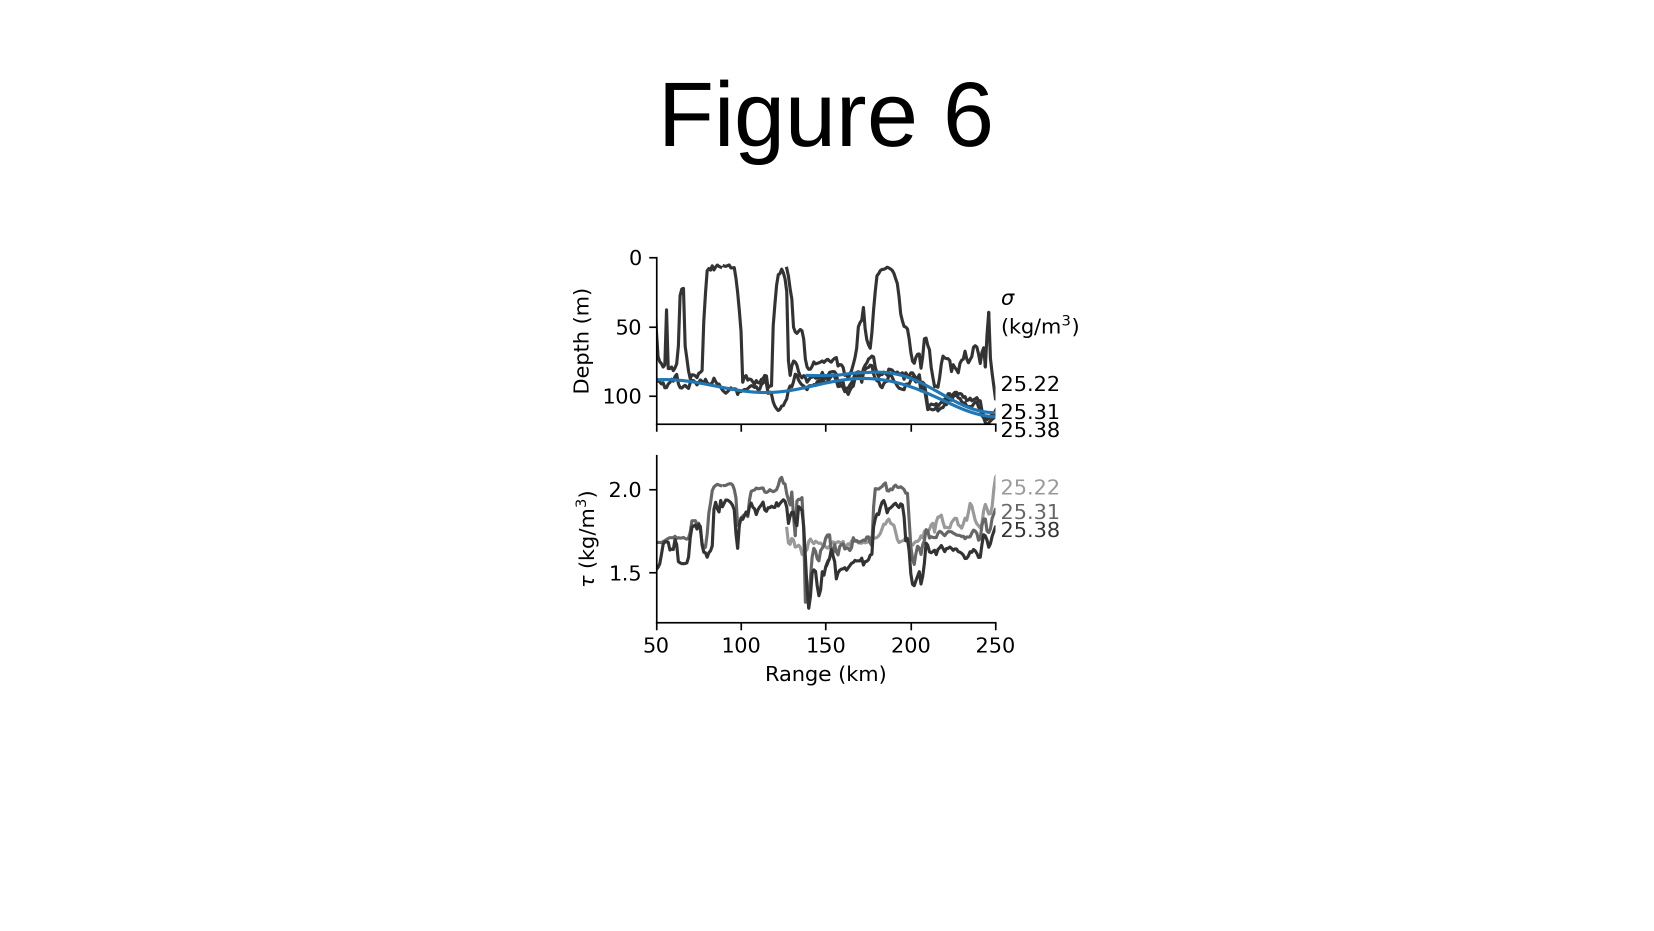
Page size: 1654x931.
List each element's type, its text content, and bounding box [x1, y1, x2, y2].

picture [564, 239, 1090, 690]
title Figure 6 [82, 37, 1571, 193]
